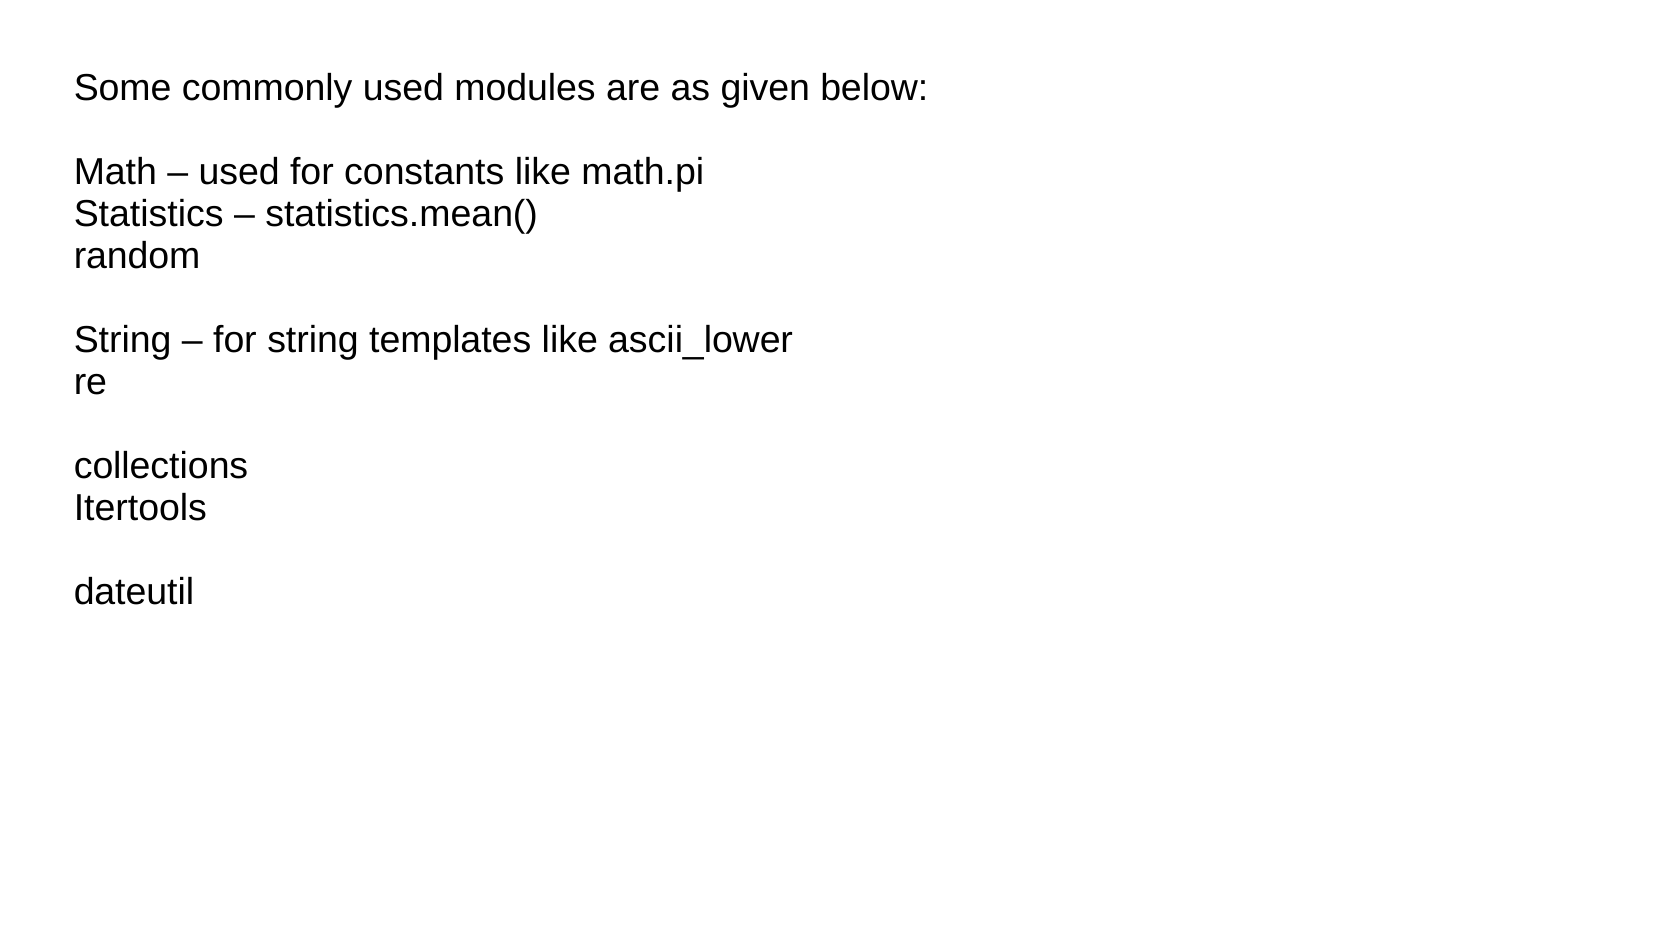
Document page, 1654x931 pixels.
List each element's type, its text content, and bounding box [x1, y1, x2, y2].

text_box Some commonly used modules are as given below: Math – used for constants like math.pi Statistics – statistics.mean() random String – for string templates like ascii_lower re collections Itertools dateutil [59, 59, 975, 704]
